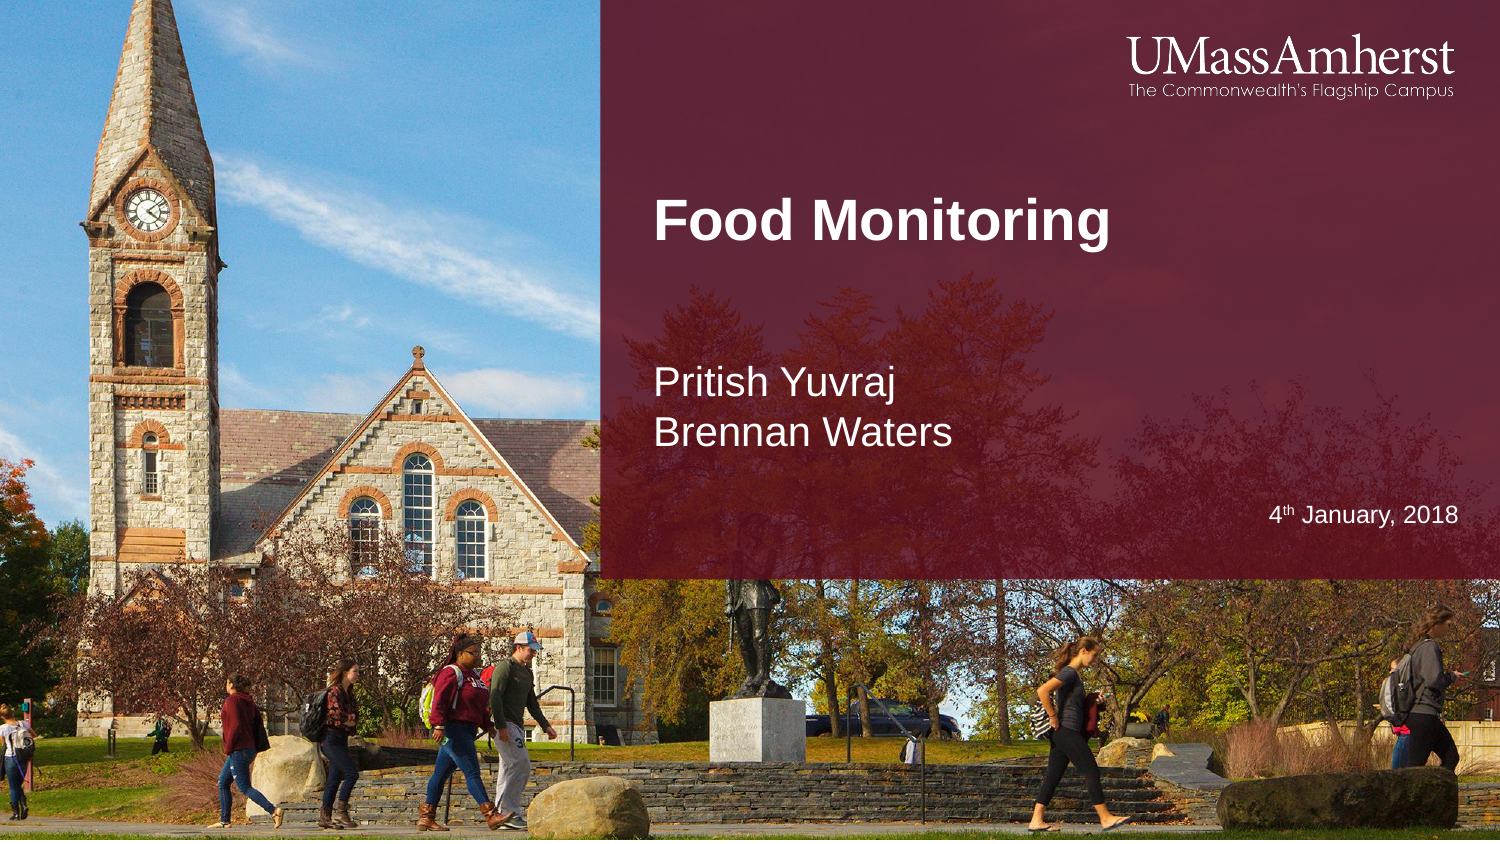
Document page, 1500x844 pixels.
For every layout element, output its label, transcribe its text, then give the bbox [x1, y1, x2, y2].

text_box Food Monitoring [653, 181, 1460, 253]
text_box [600, 0, 1500, 580]
text_box 4th January, 2018 [815, 498, 1460, 555]
picture [0, 0, 1500, 840]
text_box Pritish Yuvraj Brennan Waters [653, 354, 1342, 464]
picture [1122, 33, 1470, 103]
